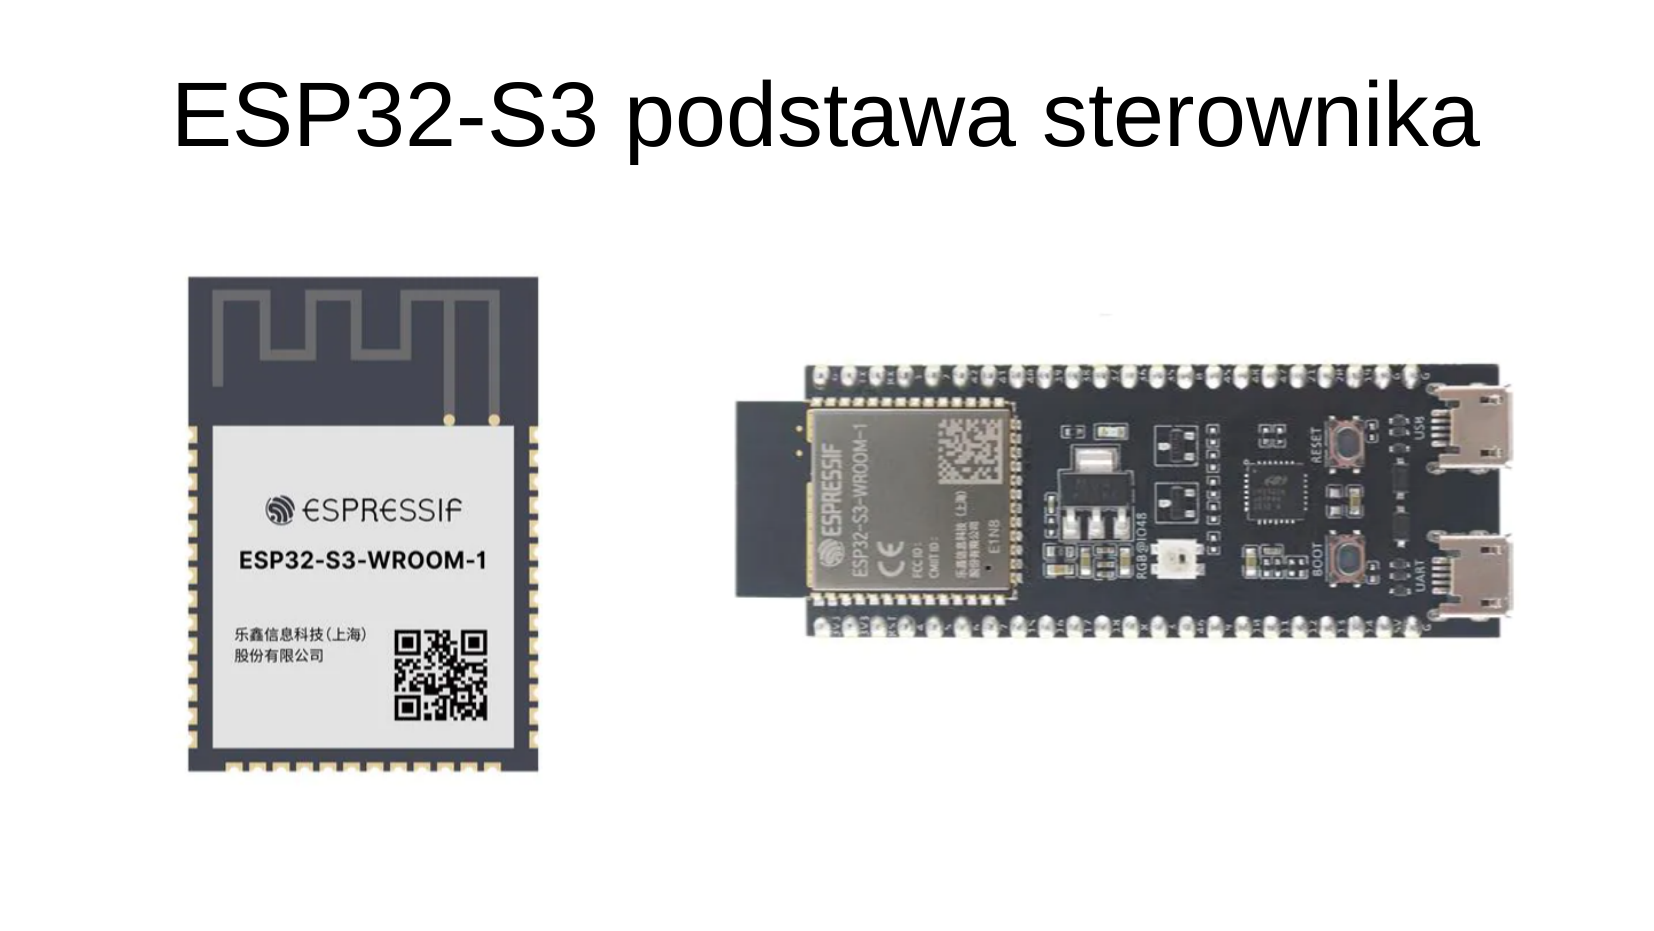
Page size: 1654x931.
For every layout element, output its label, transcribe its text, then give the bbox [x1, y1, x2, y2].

picture [708, 236, 1532, 756]
picture [129, 236, 640, 823]
title ESP32-S3 podstawa sterownika [82, 37, 1571, 193]
